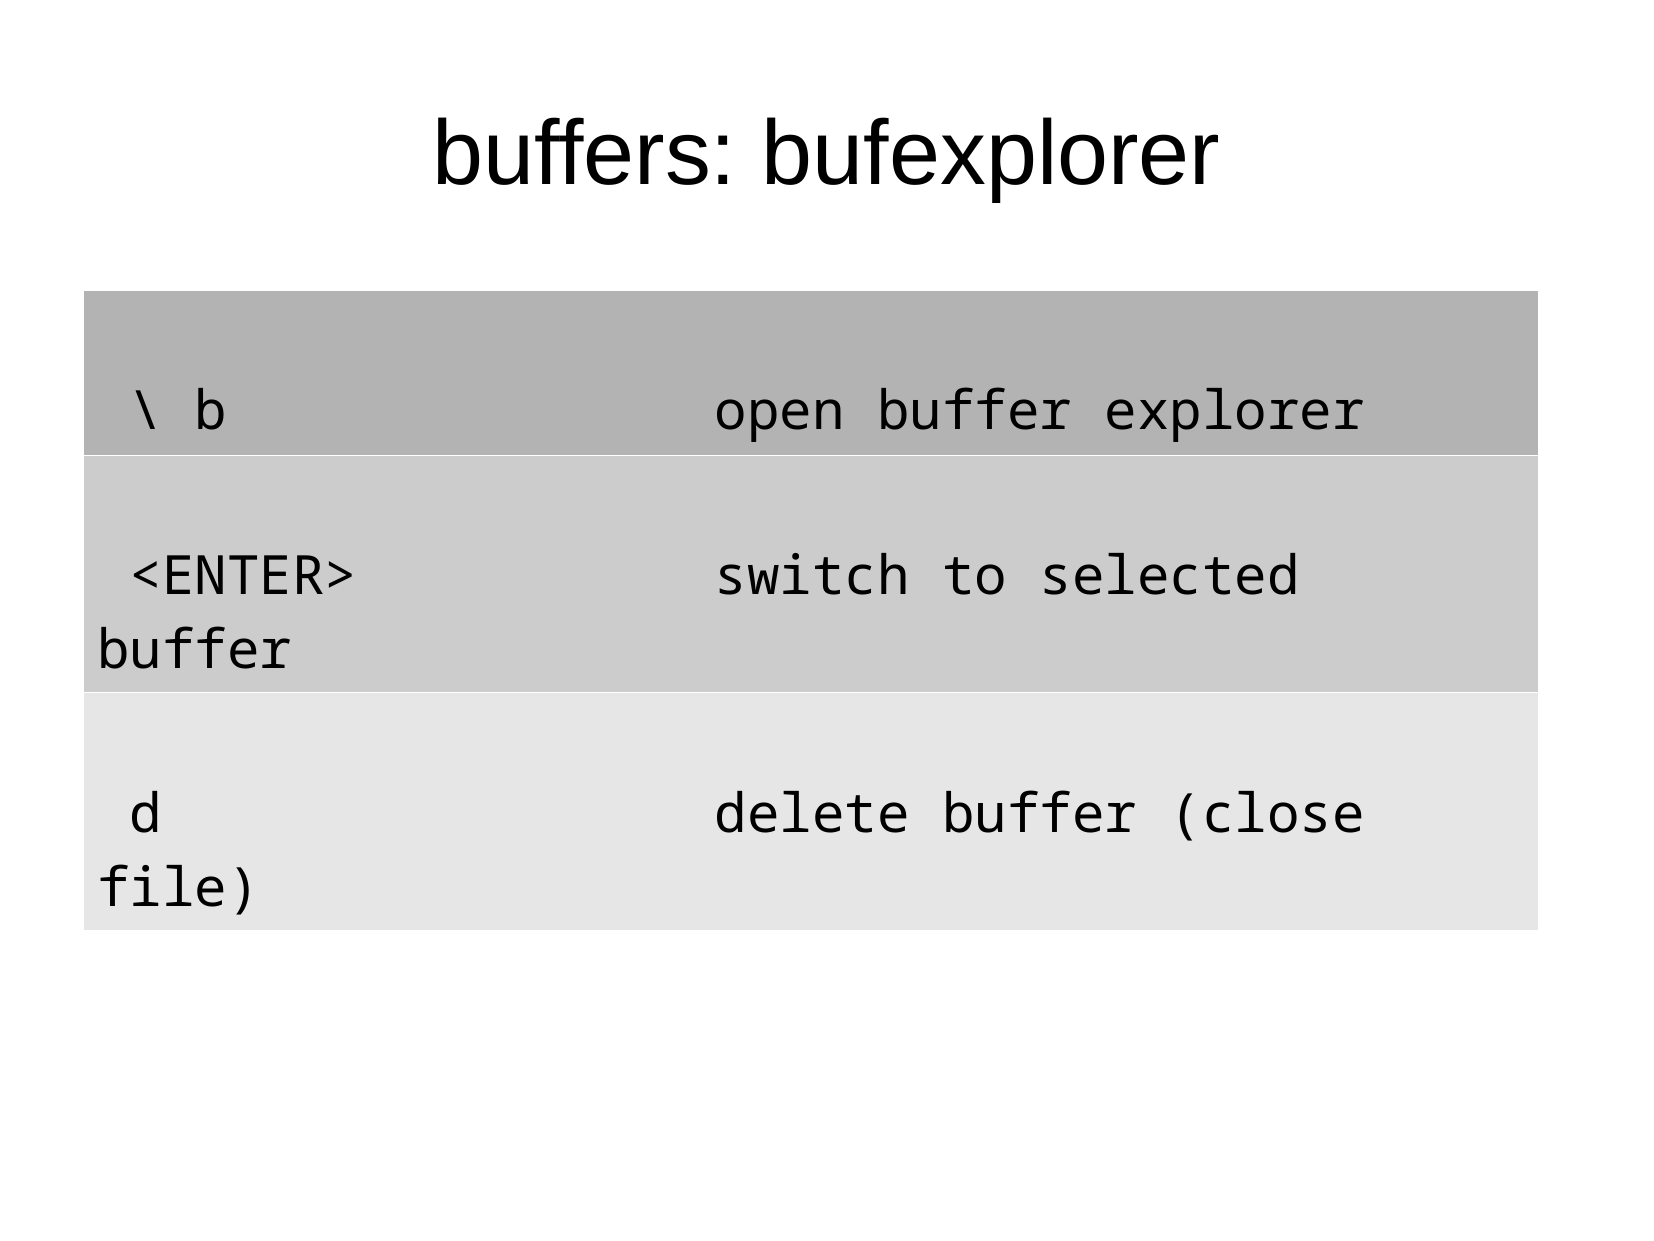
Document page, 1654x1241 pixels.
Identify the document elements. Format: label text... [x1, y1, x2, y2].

title buffers: bufexplorer [82, 49, 1571, 257]
table_cell <ENTER> switch to selected buffer [84, 456, 1538, 692]
table_header \ b open buffer explorer [84, 291, 1538, 455]
table_cell d delete buffer (close file) [84, 693, 1538, 930]
